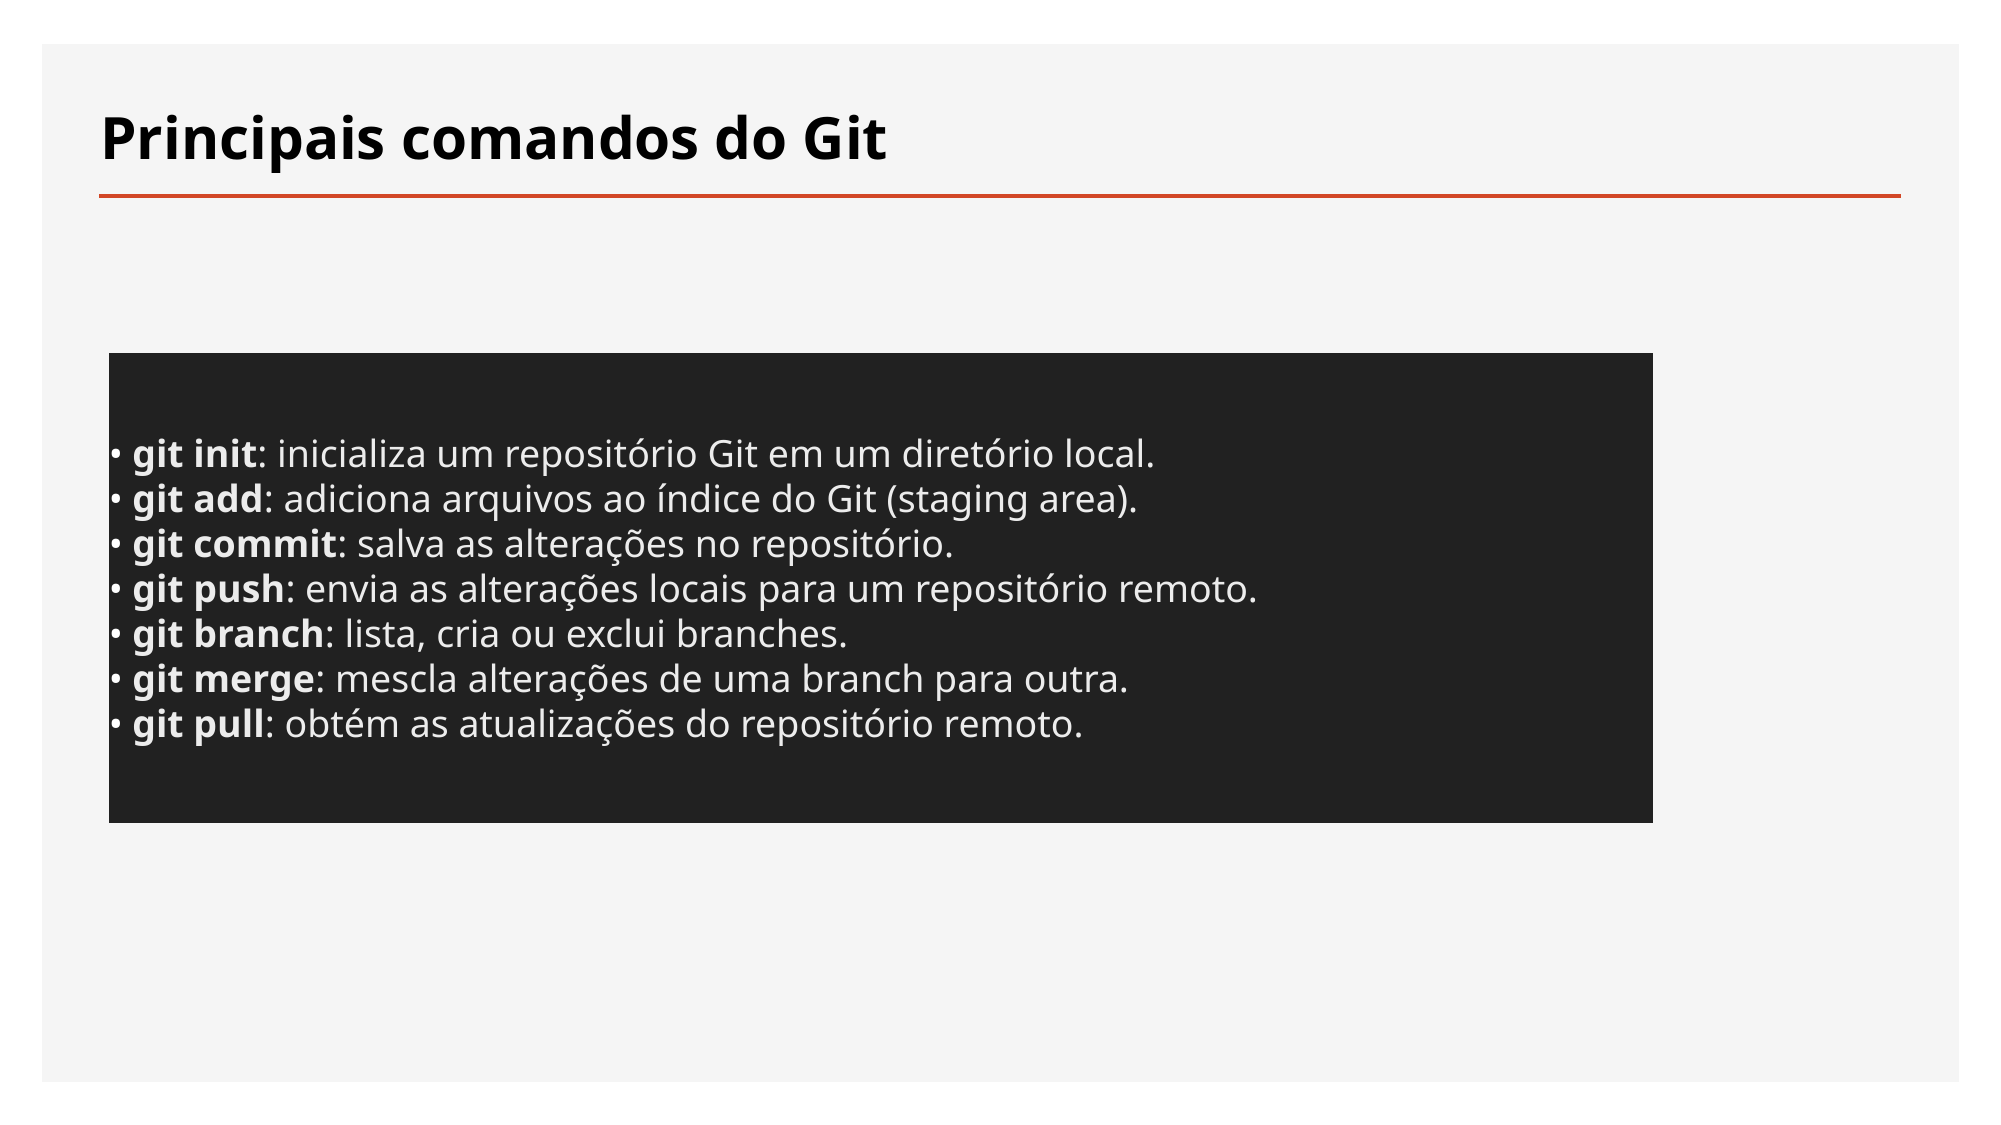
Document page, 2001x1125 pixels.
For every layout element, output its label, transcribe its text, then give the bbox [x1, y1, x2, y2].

text_box git init: inicializa um repositório Git em um diretório local. git add: adiciona arquivos ao índice do Git (staging area). git commit: salva as alterações no repositório. git push: envia as alterações locais para um repositório remoto. git branch: lista, cria ou exclui branches. git merge: mescla alterações de uma branch para outra. git pull: obtém as atualizações do repositório remoto. [109, 353, 1653, 823]
title Principais comandos do Git [85, 73, 1214, 179]
